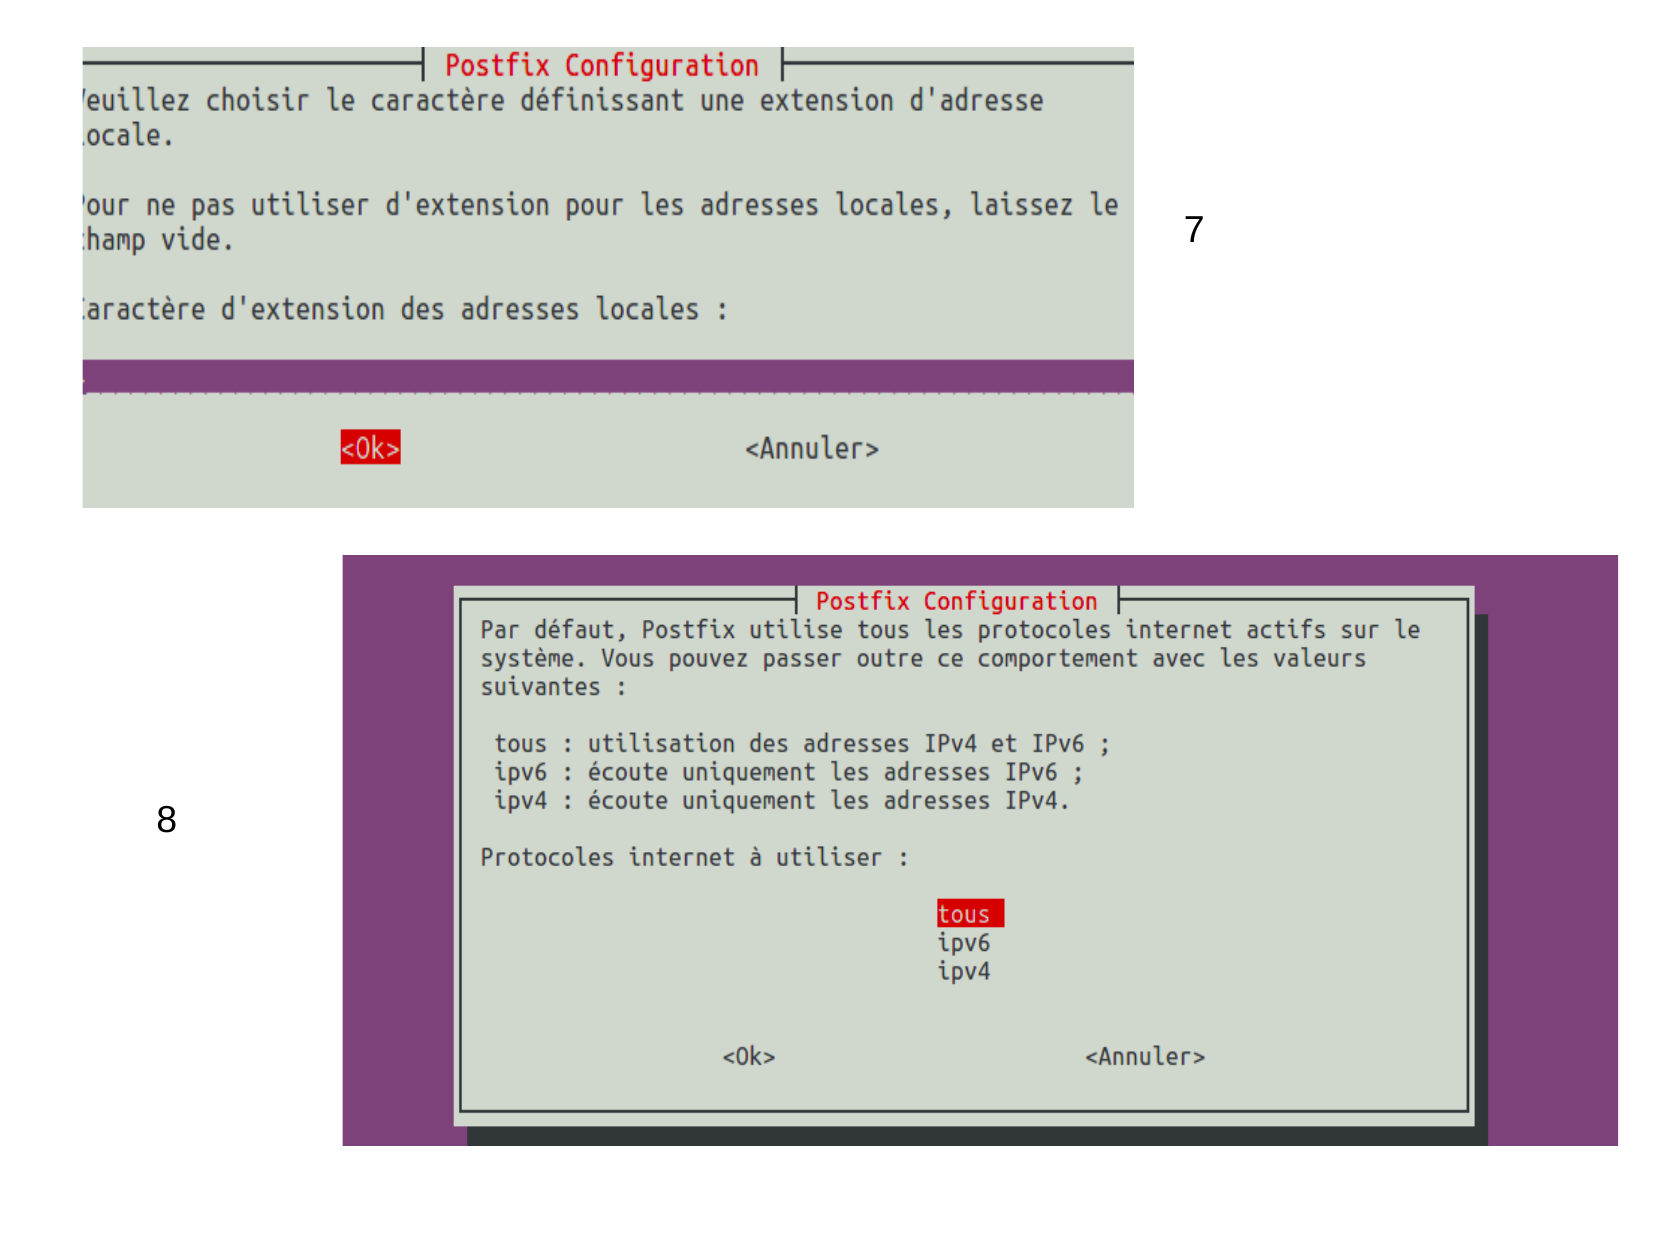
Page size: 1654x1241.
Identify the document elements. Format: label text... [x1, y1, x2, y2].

text_box 7 [1169, 200, 1288, 300]
picture [342, 555, 1619, 1146]
text_box 8 [141, 791, 260, 891]
picture [82, 47, 1134, 508]
